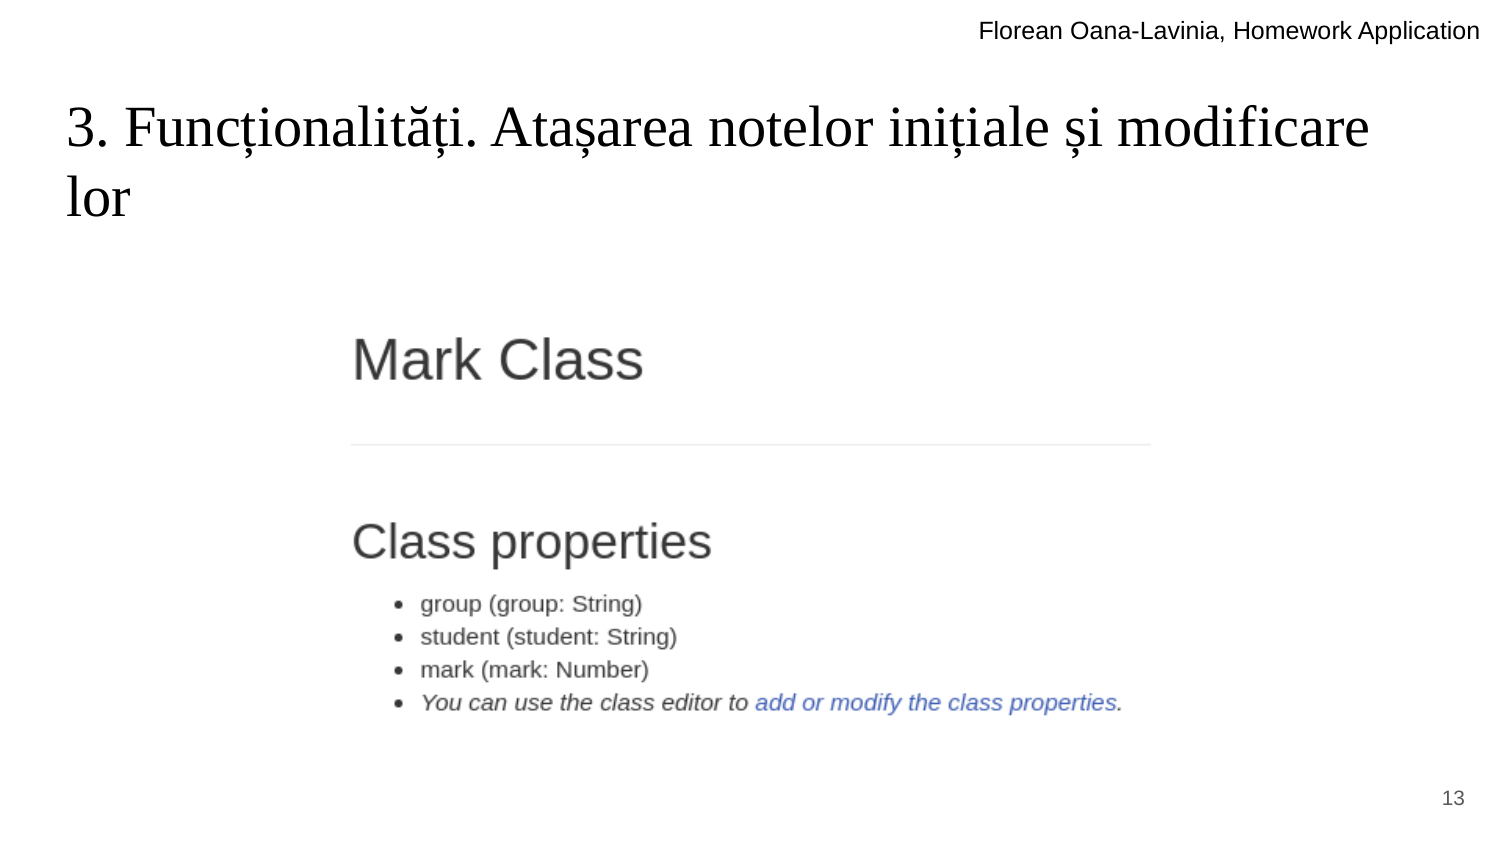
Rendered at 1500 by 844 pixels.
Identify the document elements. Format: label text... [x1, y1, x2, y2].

title 3. Funcționalități. Atașarea notelor inițiale și modificare lor [51, 72, 1449, 167]
slide_number <number> [1389, 764, 1480, 830]
picture [326, 311, 1151, 739]
text_box Florean Oana-Lavinia, Homework Application [963, 0, 1500, 67]
